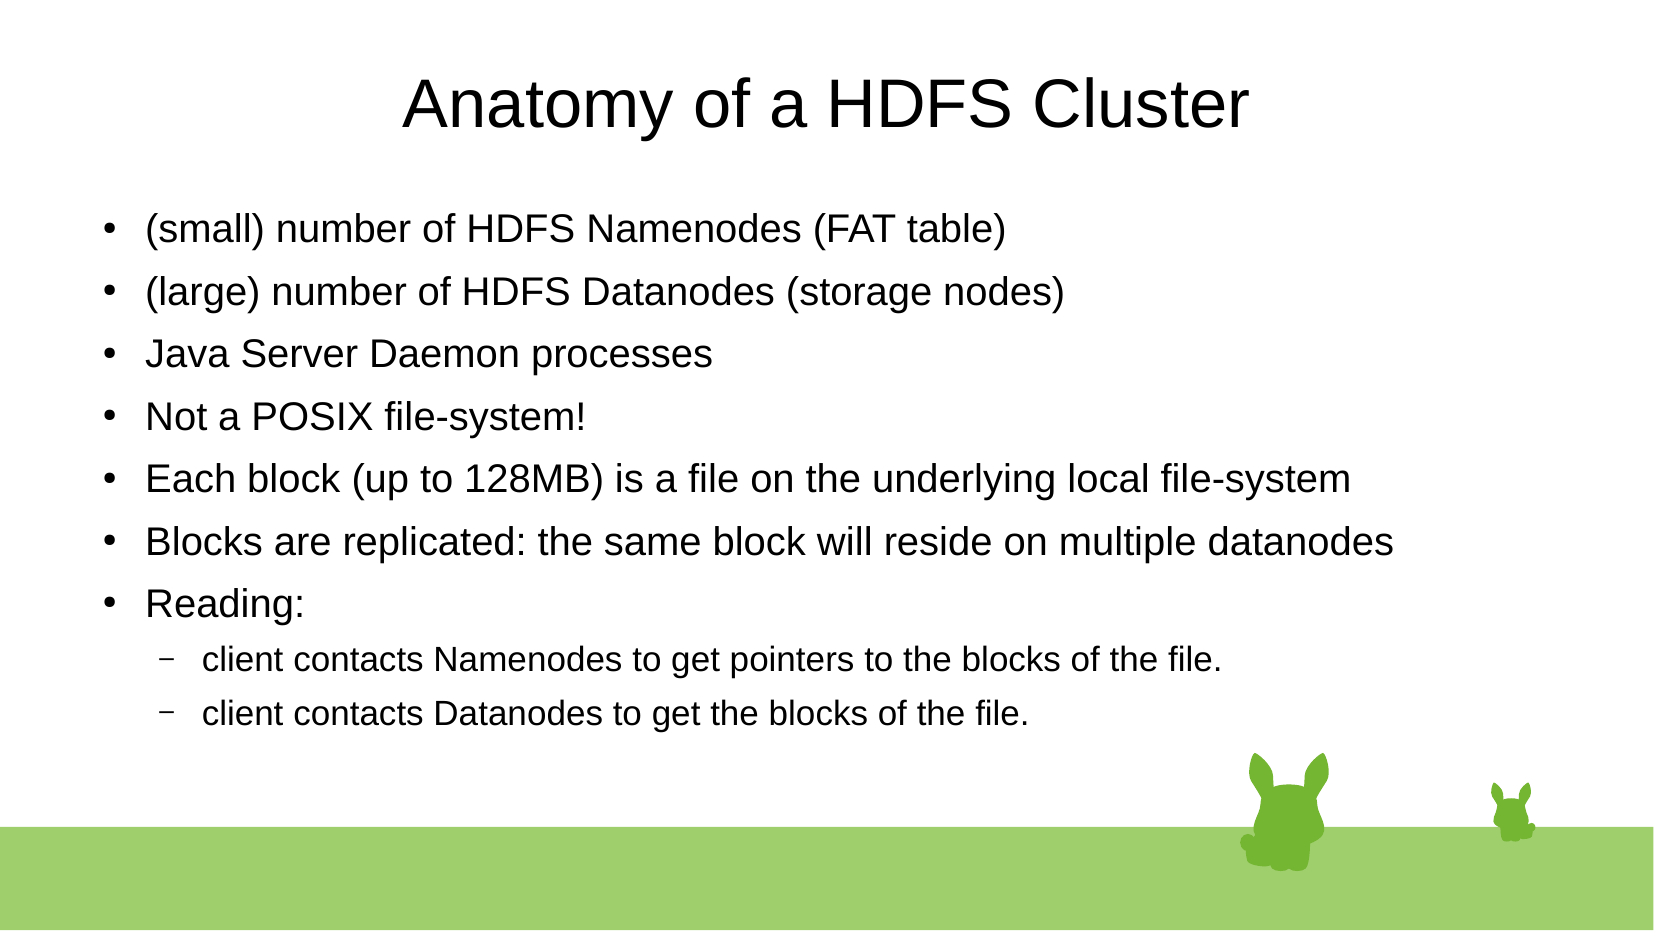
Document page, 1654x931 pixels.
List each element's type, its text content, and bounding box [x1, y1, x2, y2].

title Anatomy of a HDFS Cluster [88, 29, 1565, 178]
list (small) number of HDFS Namenodes (FAT table) (large) number of HDFS Datanodes (storage nodes) Java Server Daemon processes Not a POSIX file-system! Each block (up to 128MB) is a file on the underlying local file-system Blocks are replicated: the same block will reside on multiple datanodes Reading: client contacts Namenodes to get pointers to the blocks of the file. client contacts Datanodes to get the blocks of the file. [88, 206, 1565, 739]
